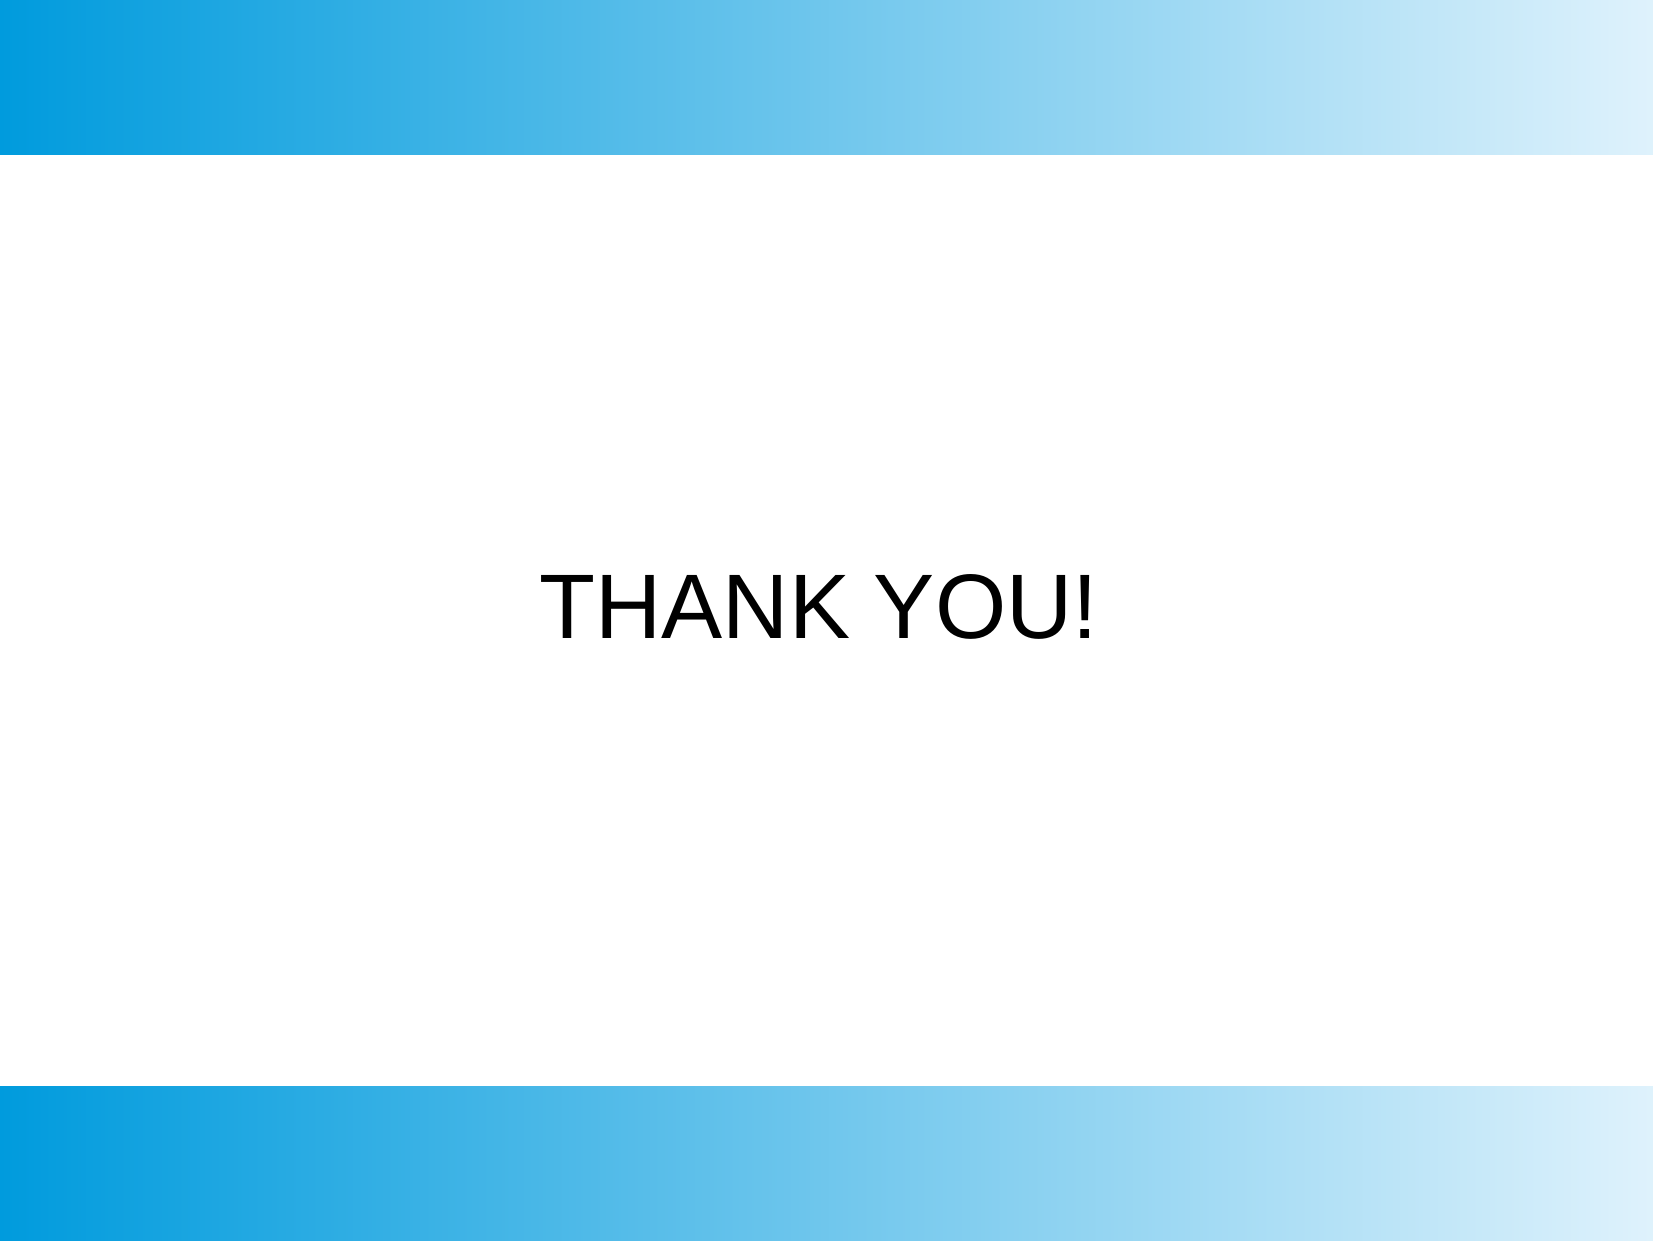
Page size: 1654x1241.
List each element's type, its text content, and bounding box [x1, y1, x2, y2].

title THANK YOU! [75, 555, 1564, 660]
